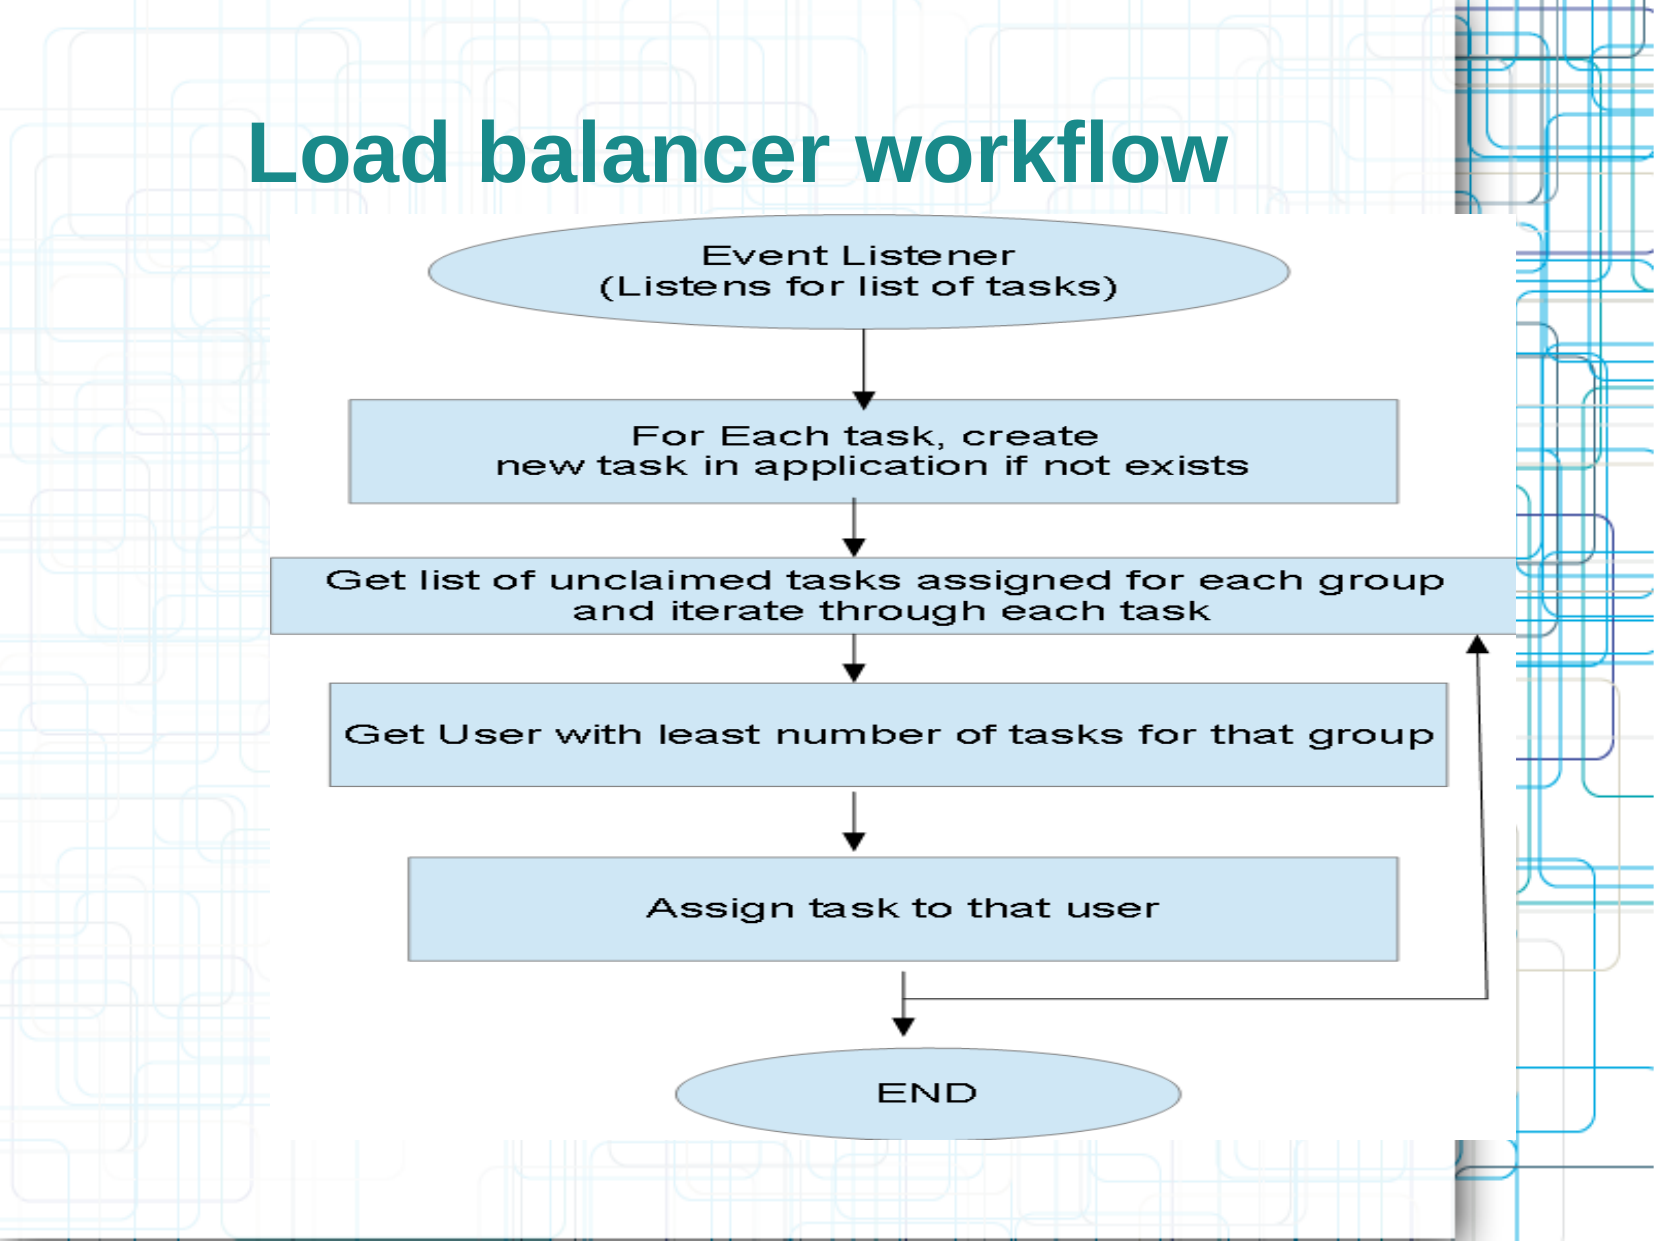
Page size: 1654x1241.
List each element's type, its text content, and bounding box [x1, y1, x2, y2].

title Load balancer workflow [59, 49, 1418, 257]
picture [0, 0, 1654, 1241]
